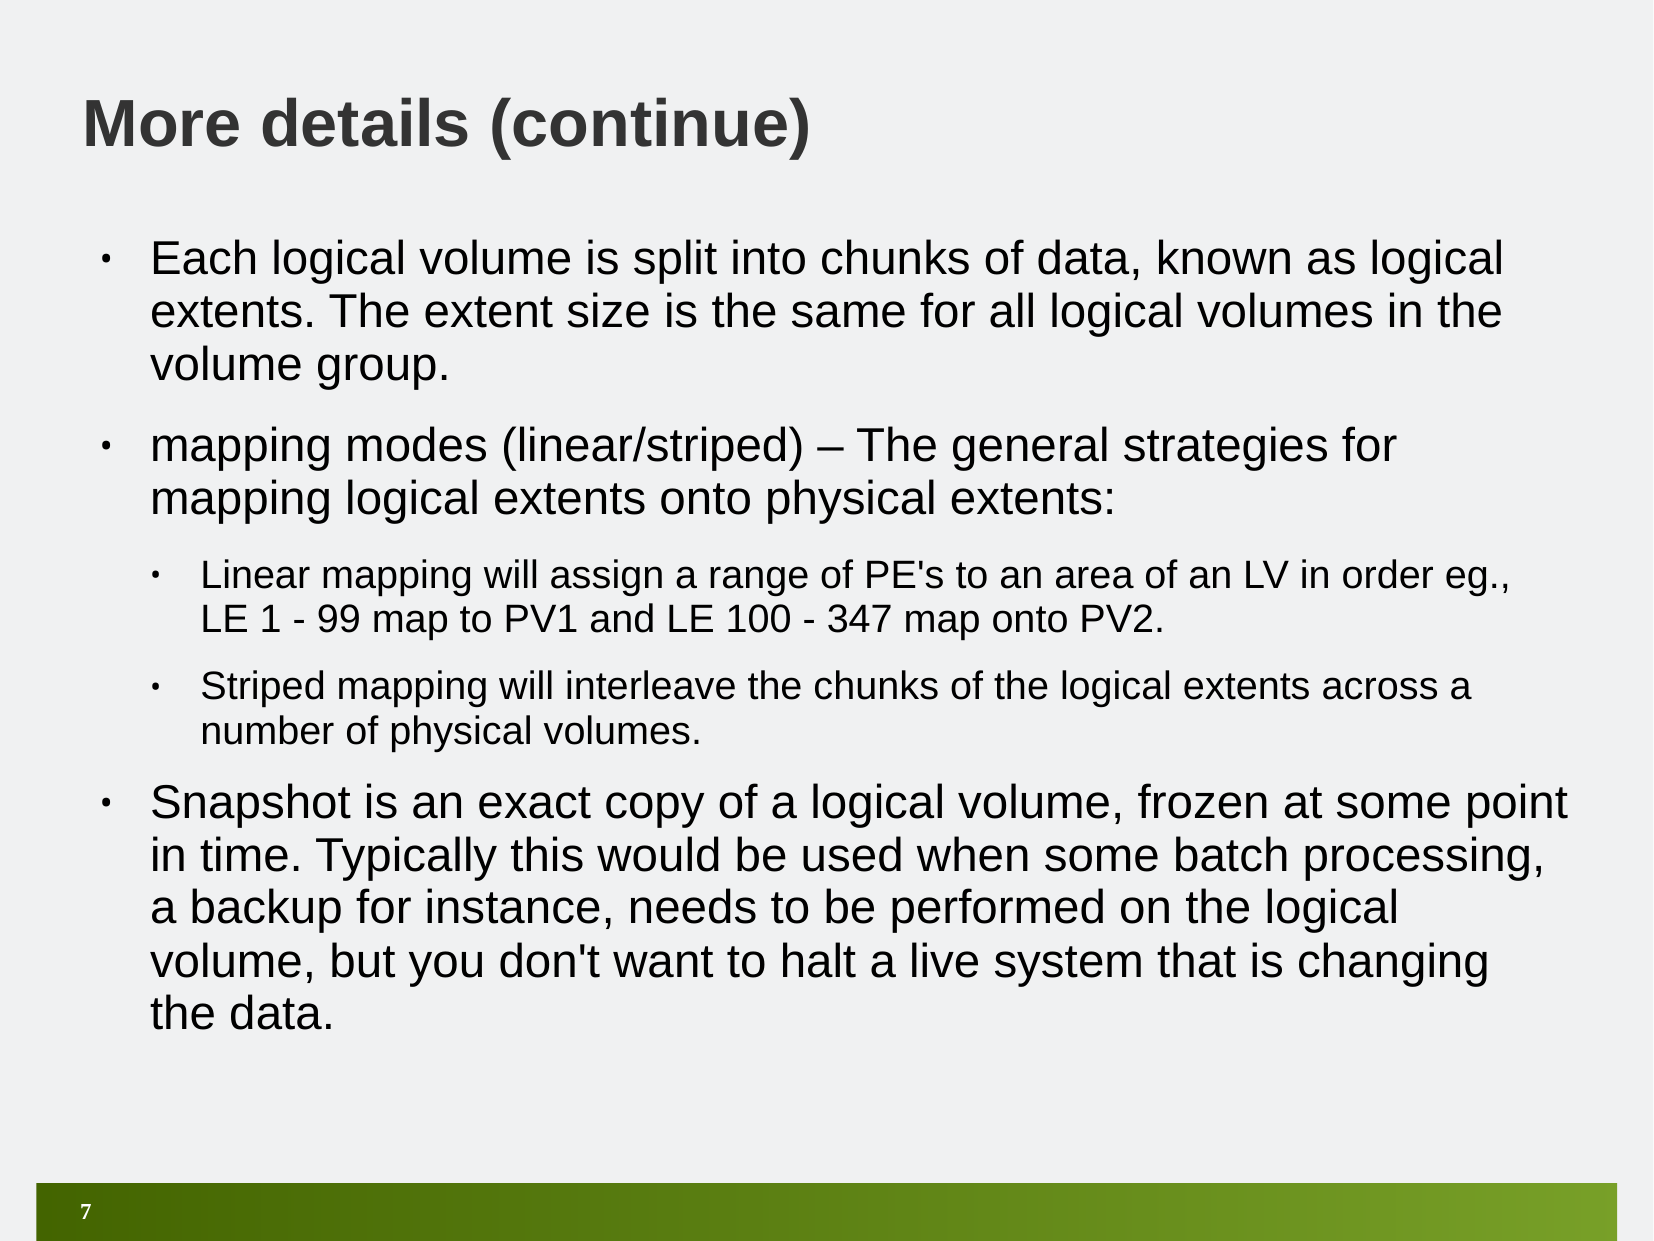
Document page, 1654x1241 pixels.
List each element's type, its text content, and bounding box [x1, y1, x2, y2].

title More details (continue) [82, 49, 1571, 198]
list Each logical volume is split into chunks of data, known as logical extents. The extent size is the same for all logical volumes in the volume group. mapping modes (linear/striped) – The general strategies for mapping logical extents onto physical extents: Linear mapping will assign a range of PE's to an area of an LV in order eg., LE 1 - 99 map to PV1 and LE 100 - 347 map onto PV2. Striped mapping will interleave the chunks of the logical extents across a number of physical volumes. Snapshot is an exact copy of a logical volume, frozen at some point in time. Typically this would be used when some batch processing, a backup for instance, needs to be performed on the logical volume, but you don't want to halt a live system that is changing the data. [82, 231, 1571, 1050]
picture [0, 0, 1654, 1241]
